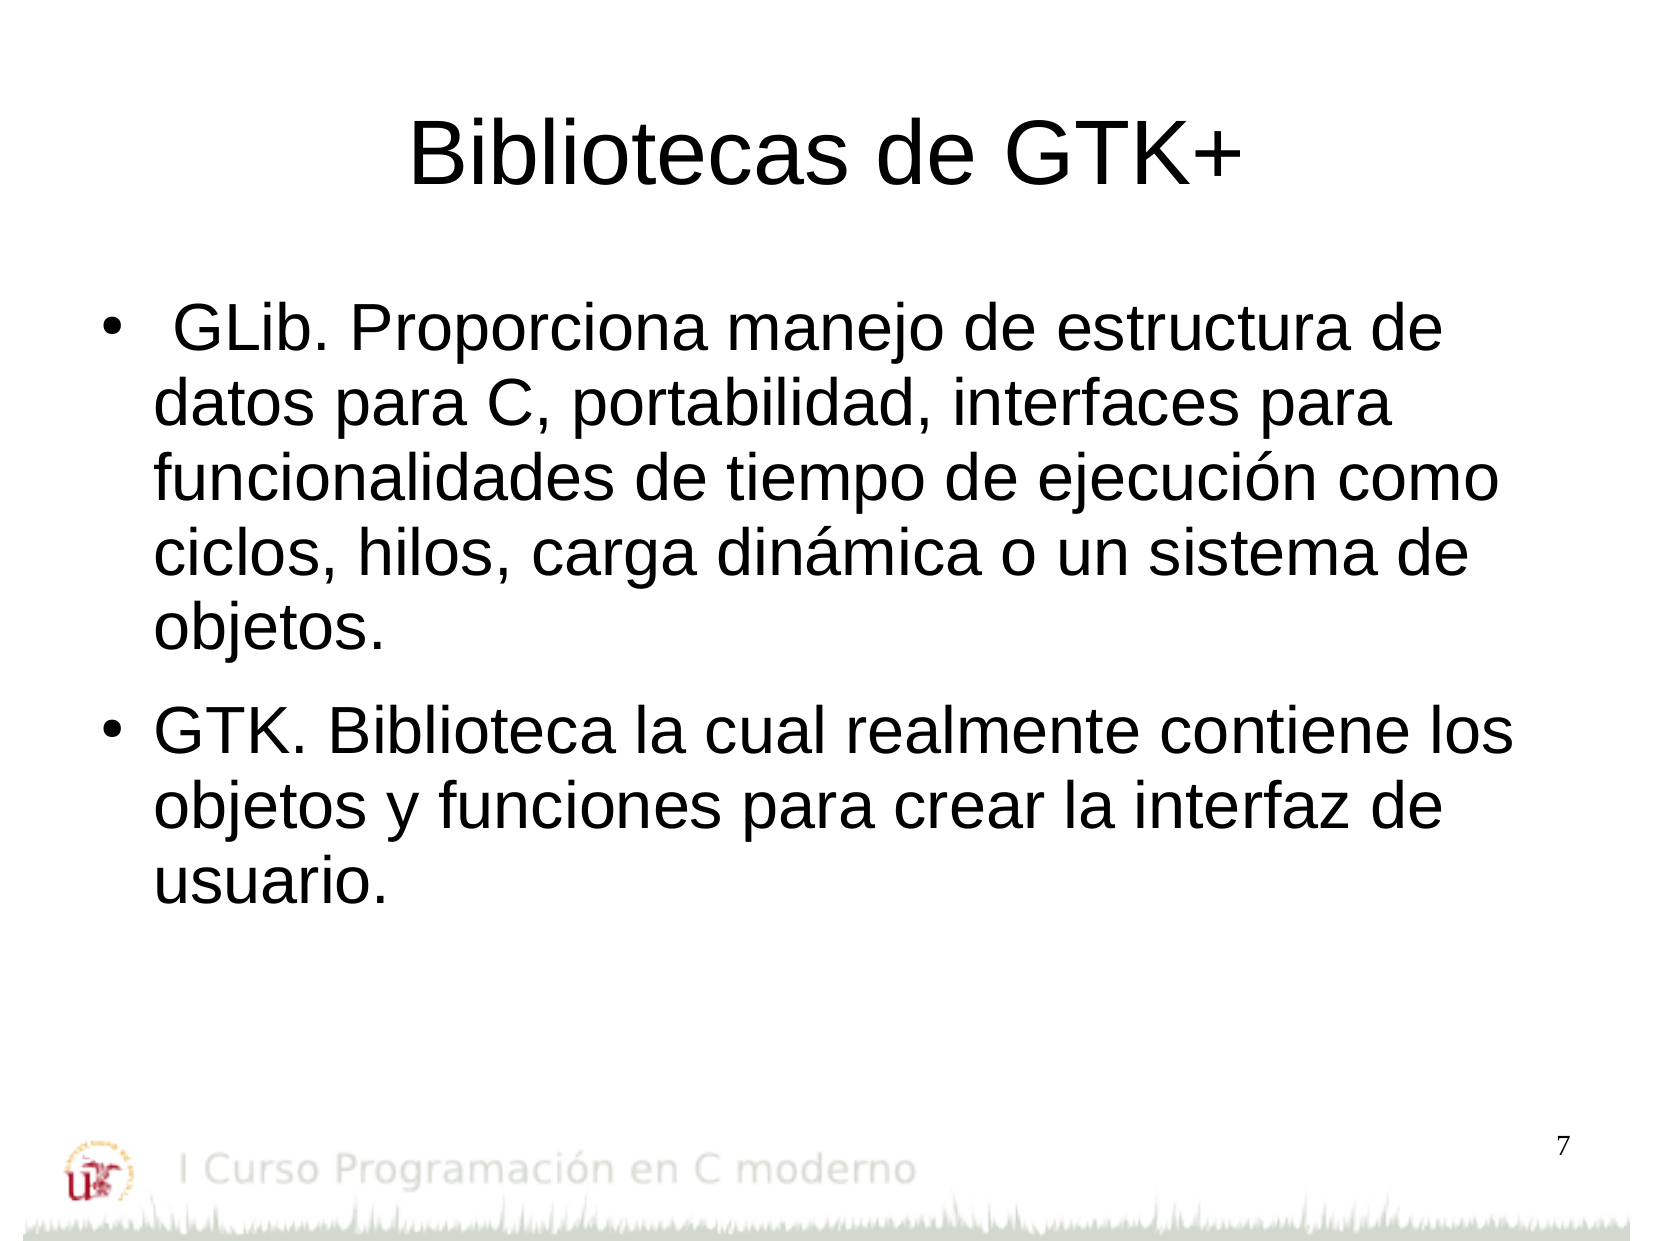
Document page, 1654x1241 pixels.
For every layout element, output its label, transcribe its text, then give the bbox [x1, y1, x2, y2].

title Bibliotecas de GTK+ [82, 49, 1571, 257]
picture [23, 1136, 1630, 1241]
list GLib. Proporciona manejo de estructura de datos para C, portabilidad, interfaces para funcionalidades de tiempo de ejecución como ciclos, hilos, carga dinámica o un sistema de objetos. GTK. Biblioteca la cual realmente contiene los objetos y funciones para crear la interfaz de usuario. [82, 290, 1538, 1010]
